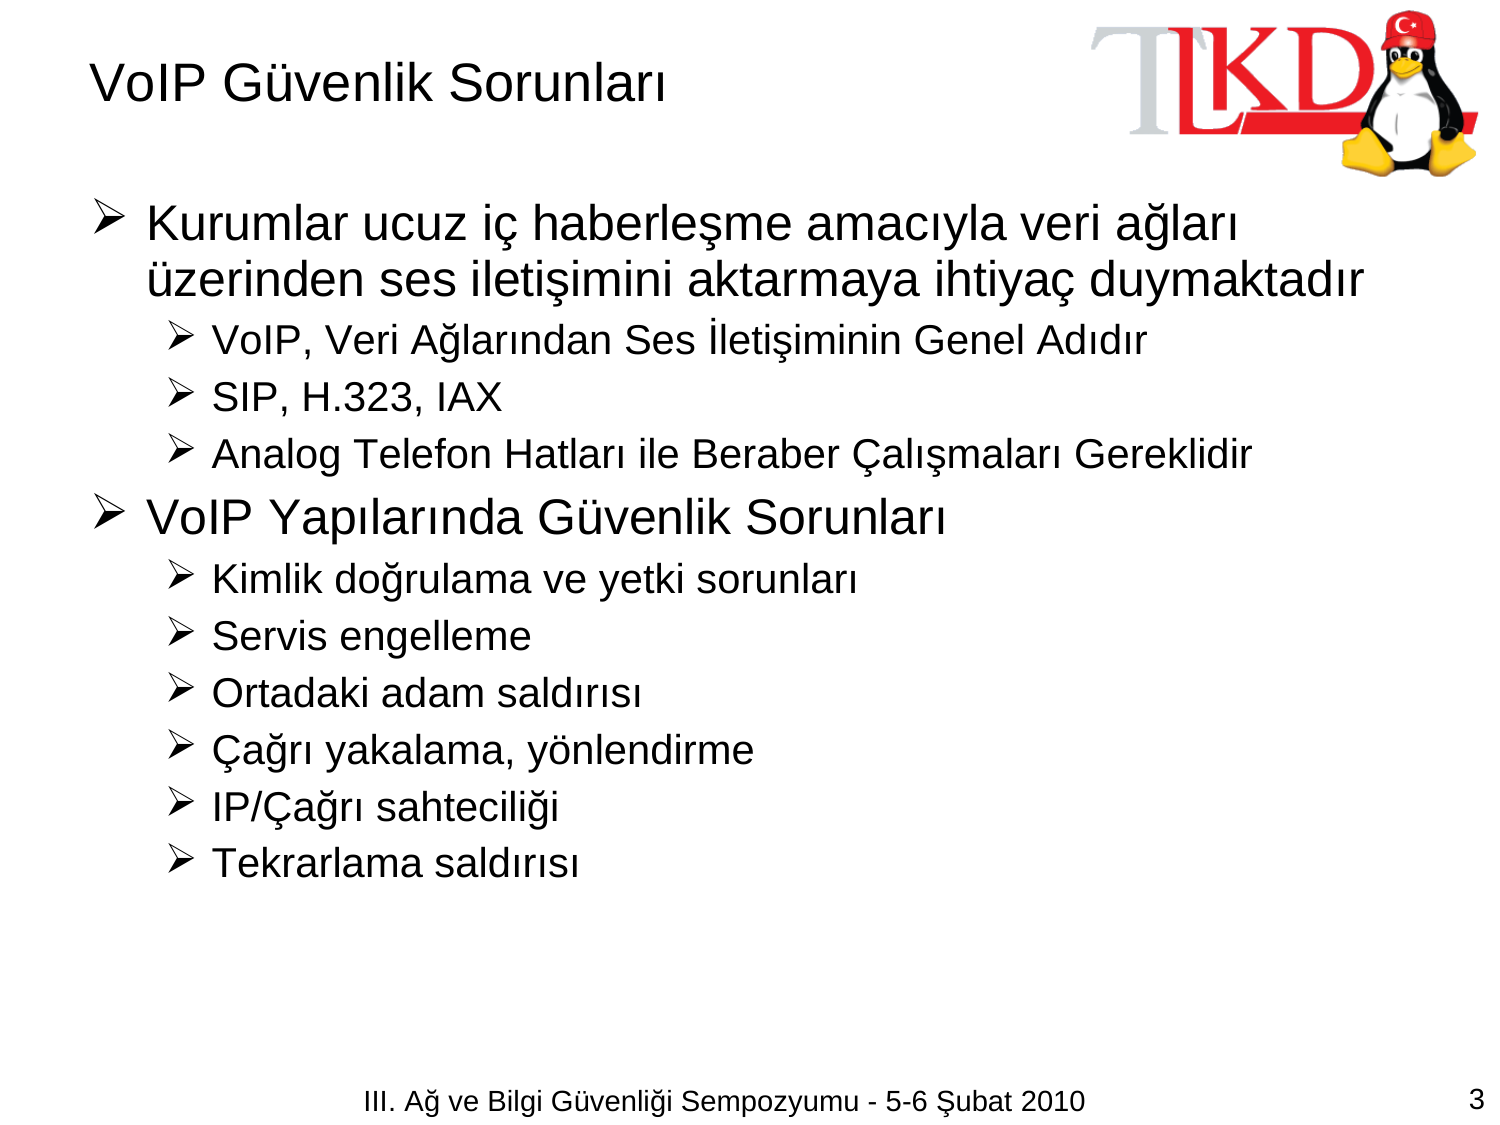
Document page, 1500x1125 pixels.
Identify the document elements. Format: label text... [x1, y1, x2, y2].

title VoIP Güvenlik Sorunları [75, 45, 1070, 151]
picture [1087, 0, 1491, 188]
list Kurumlar ucuz iç haberleşme amacıyla veri ağları üzerinden ses iletişimini aktarmaya ihtiyaç duymaktadır VoIP, Veri Ağlarından Ses İletişiminin Genel Adıdır SIP, H.323, IAX Analog Telefon Hatları ile Beraber Çalışmaları Gereklidir VoIP Yapılarında Güvenlik Sorunları Kimlik doğrulama ve yetki sorunları Servis engelleme Ortadaki adam saldırısı Çağrı yakalama, yönlendirme IP/Çağrı sahteciliği Tekrarlama saldırısı [75, 187, 1426, 1005]
